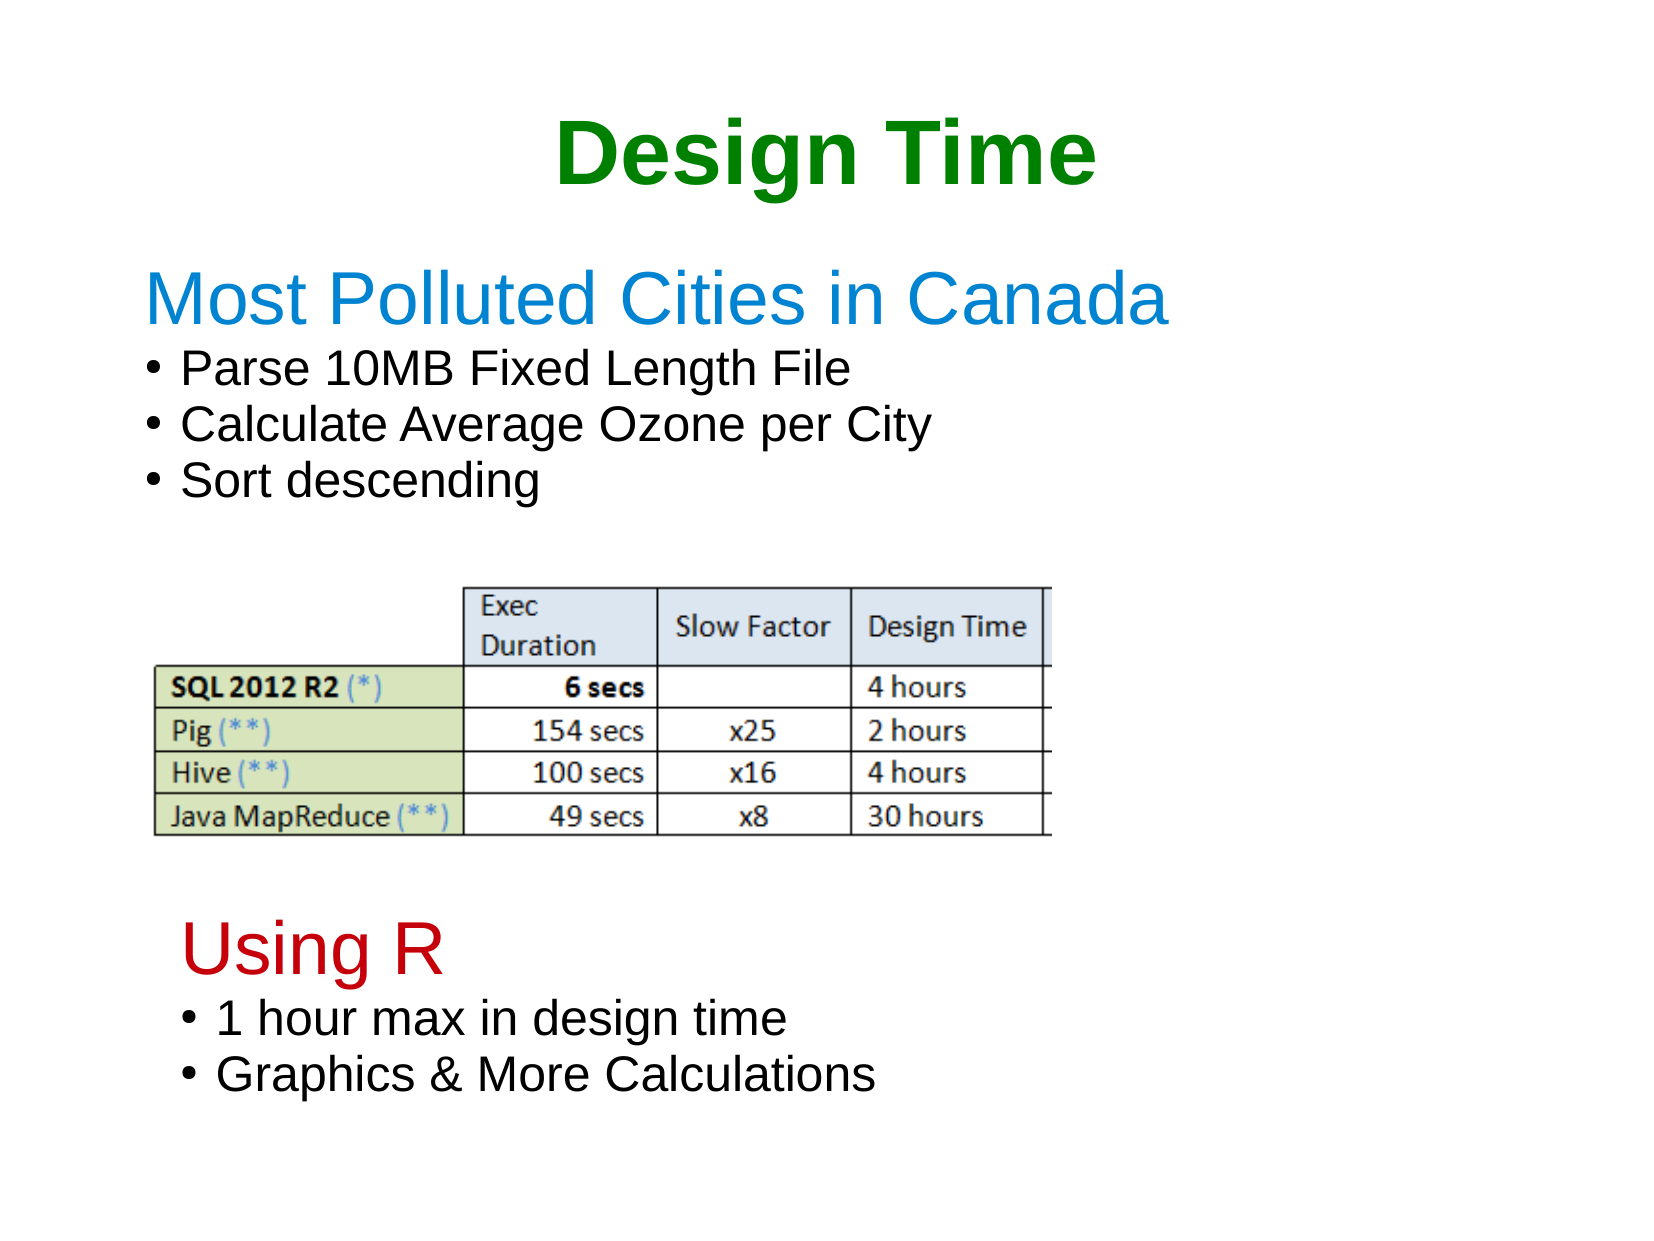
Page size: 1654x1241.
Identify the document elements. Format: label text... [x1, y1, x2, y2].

title Design Time [82, 49, 1571, 257]
picture [141, 578, 1052, 842]
text_box Most Polluted Cities in Canada Parse 10MB Fixed Length File Calculate Average Ozone per City Sort descending [129, 249, 1512, 517]
text_box Using R 1 hour max in design time Graphics & More Calculations [165, 898, 1548, 1111]
